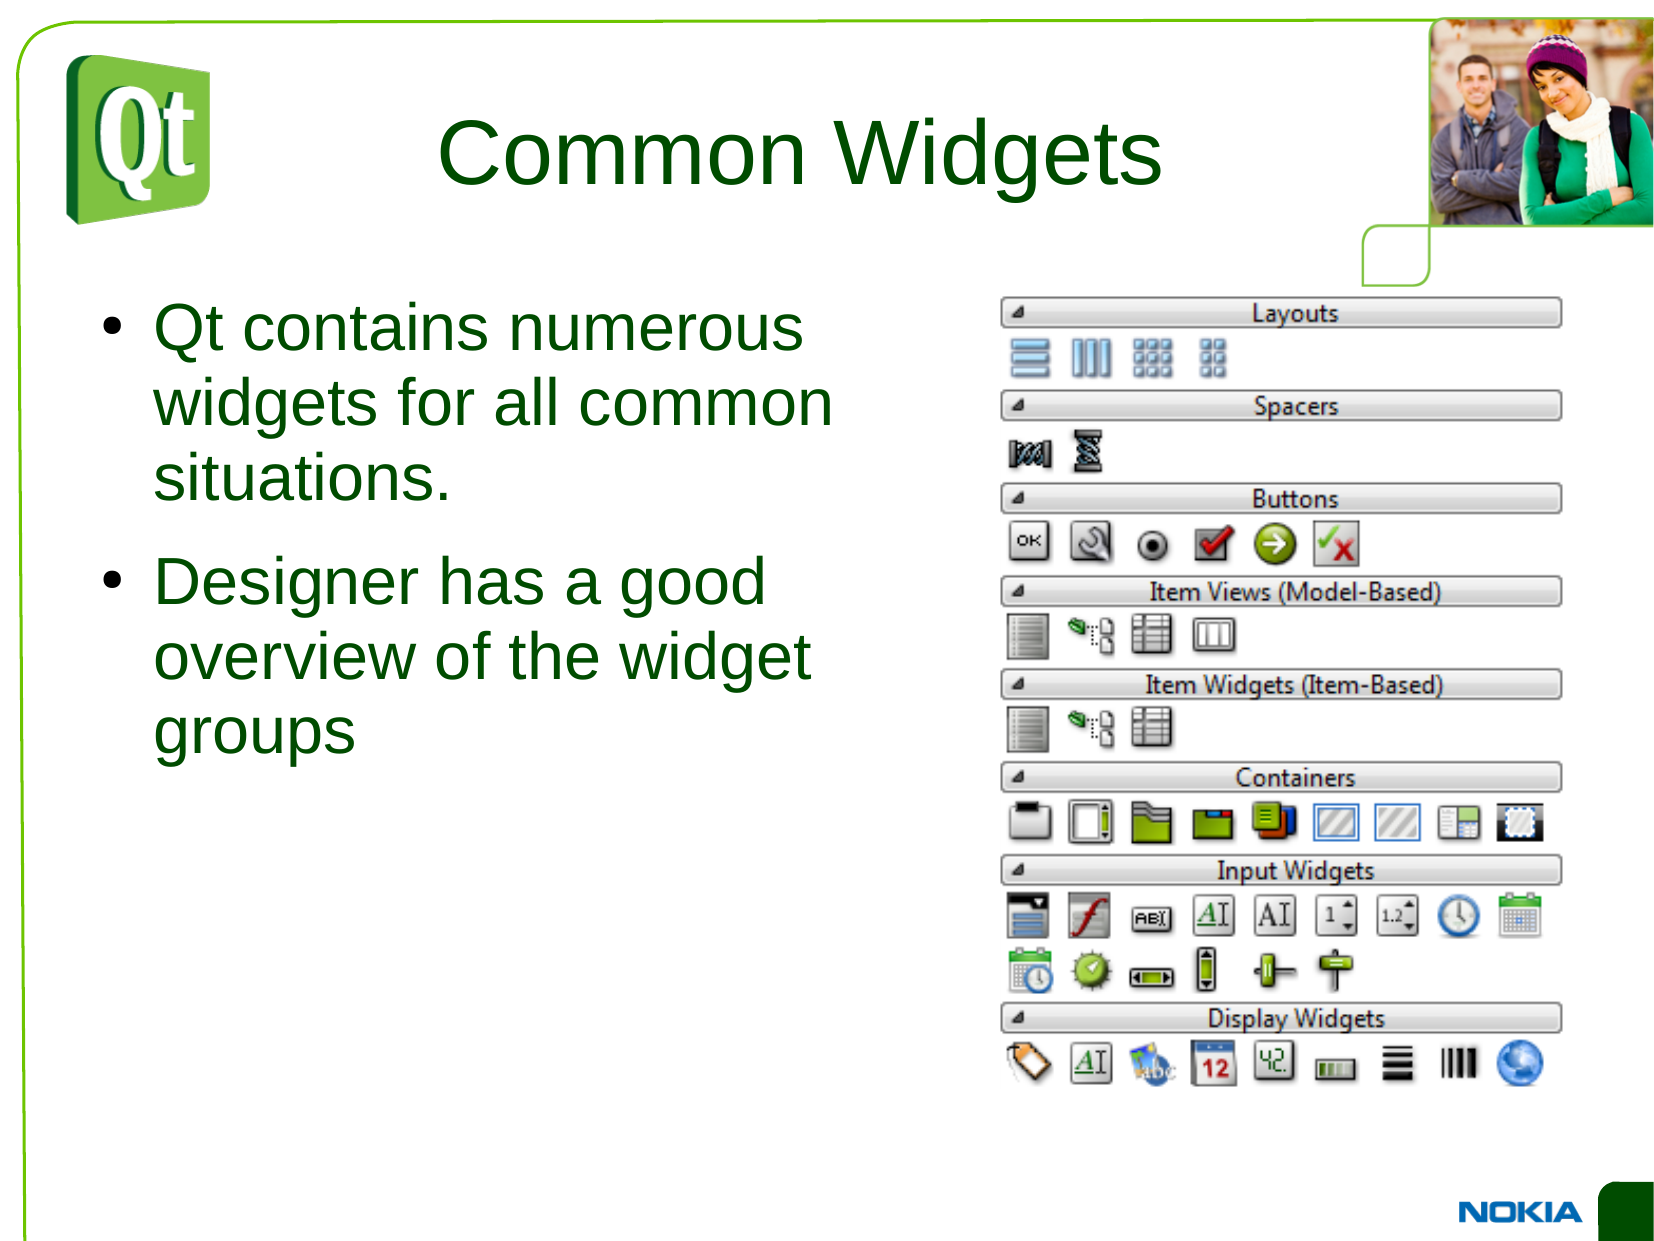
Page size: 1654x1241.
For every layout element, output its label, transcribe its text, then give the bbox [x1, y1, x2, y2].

picture [999, 295, 1565, 1089]
list Qt contains numerous widgets for all common situations. Designer has a good overview of the widget groups [82, 290, 1004, 1094]
title Common Widgets [263, 49, 1339, 257]
picture [1361, 17, 1654, 287]
picture [66, 55, 210, 225]
picture [1459, 1201, 1583, 1223]
